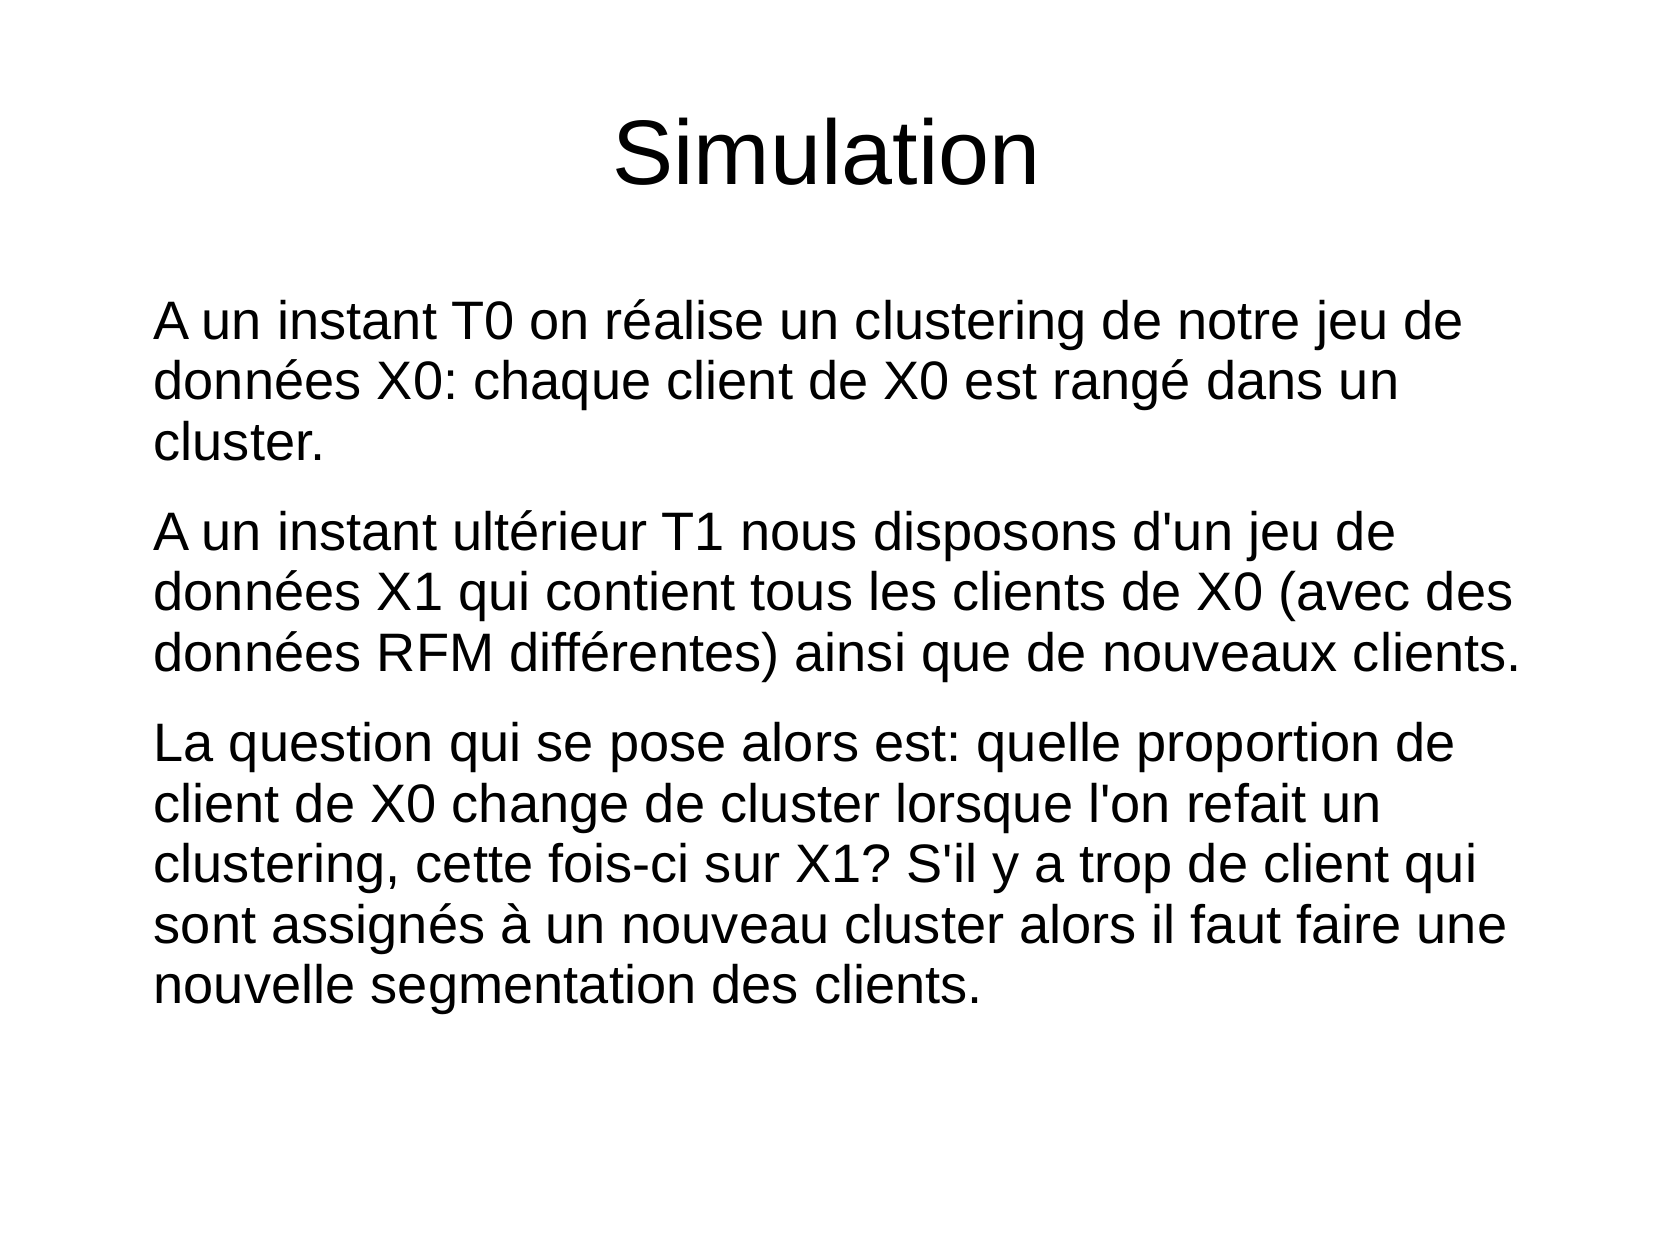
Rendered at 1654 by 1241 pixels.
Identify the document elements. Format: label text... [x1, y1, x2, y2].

title Simulation [82, 49, 1571, 257]
list A un instant T0 on réalise un clustering de notre jeu de données X0: chaque client de X0 est rangé dans un cluster. A un instant ultérieur T1 nous disposons d'un jeu de données X1 qui contient tous les clients de X0 (avec des données RFM différentes) ainsi que de nouveaux clients. La question qui se pose alors est: quelle proportion de client de X0 change de cluster lorsque l'on refait un clustering, cette fois-ci sur X1? S'il y a trop de client qui sont assignés à un nouveau cluster alors il faut faire une nouvelle segmentation des clients. [82, 290, 1571, 1109]
